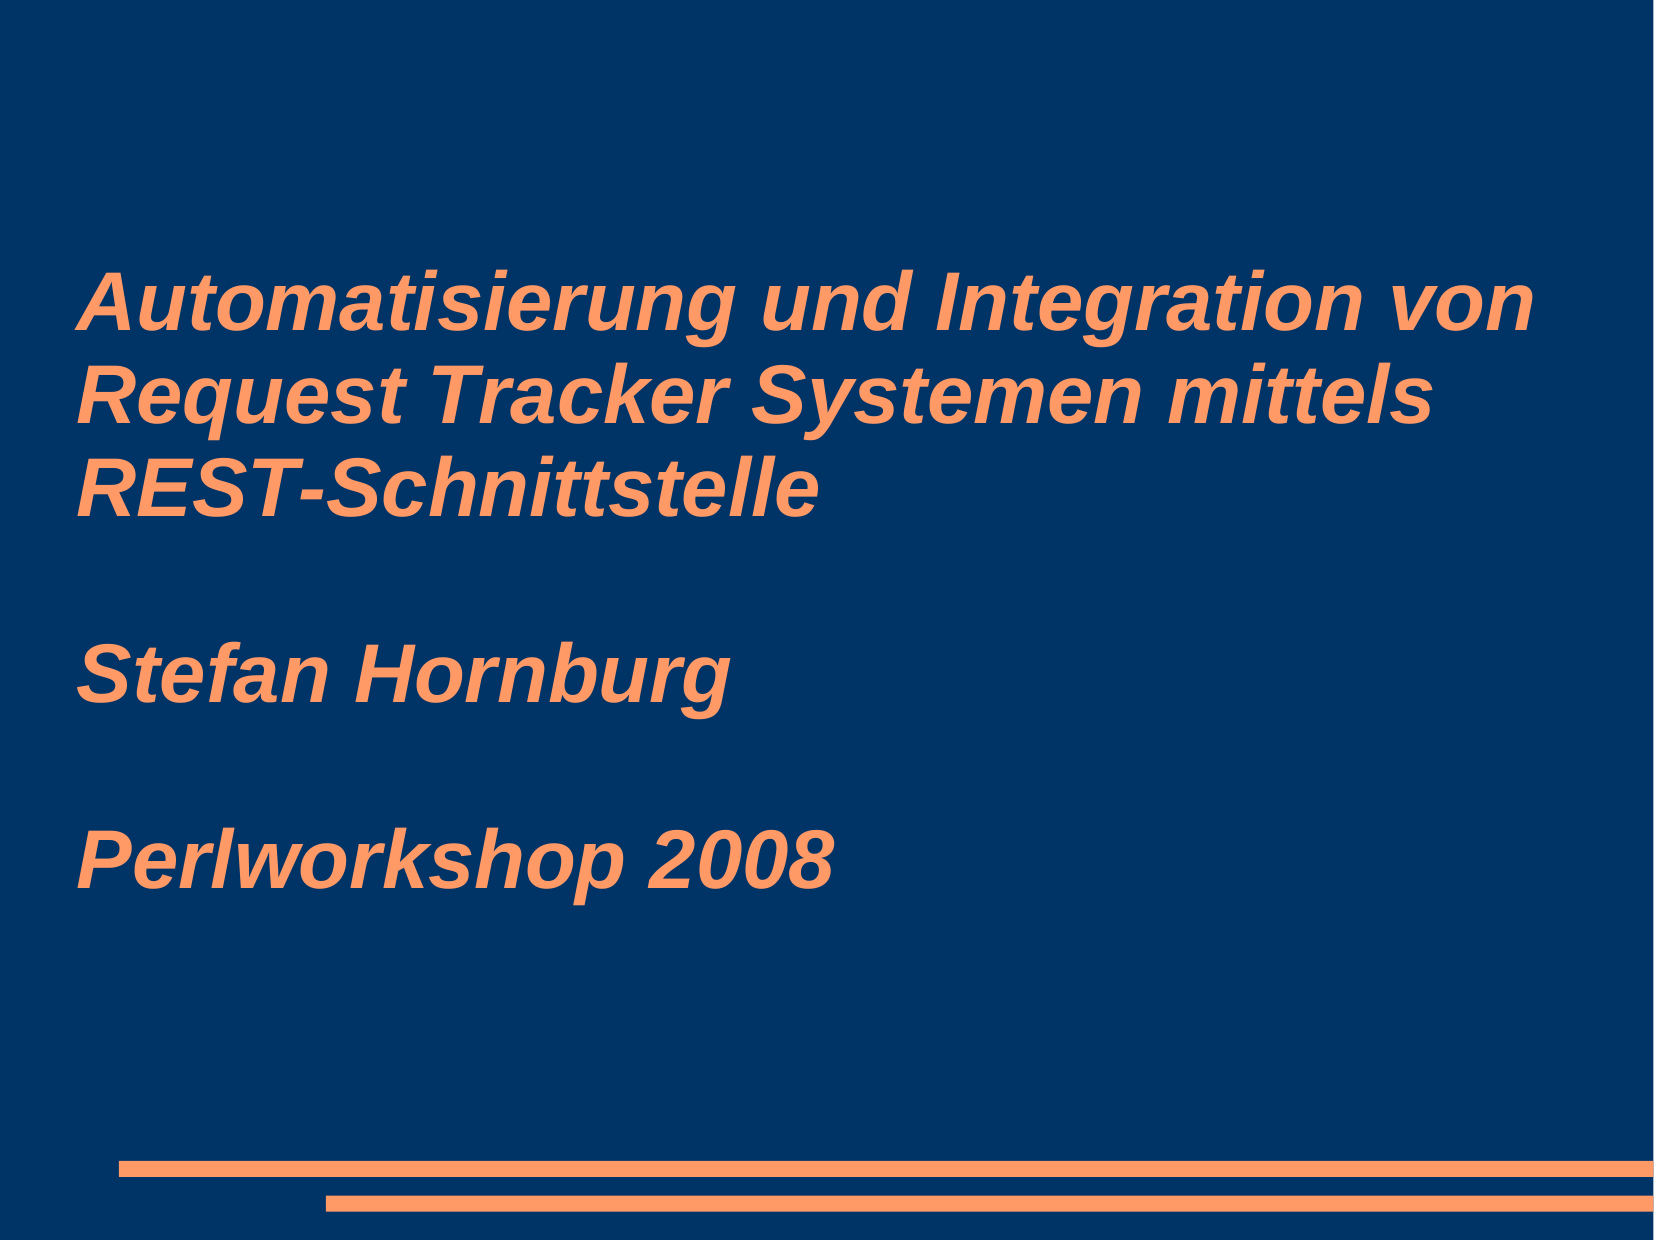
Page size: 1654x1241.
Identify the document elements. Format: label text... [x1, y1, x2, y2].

title Automatisierung und Integration von Request Tracker Systemen mittels REST-Schnittstelle Stefan Hornburg Perlworkshop 2008 [76, 239, 1565, 1016]
